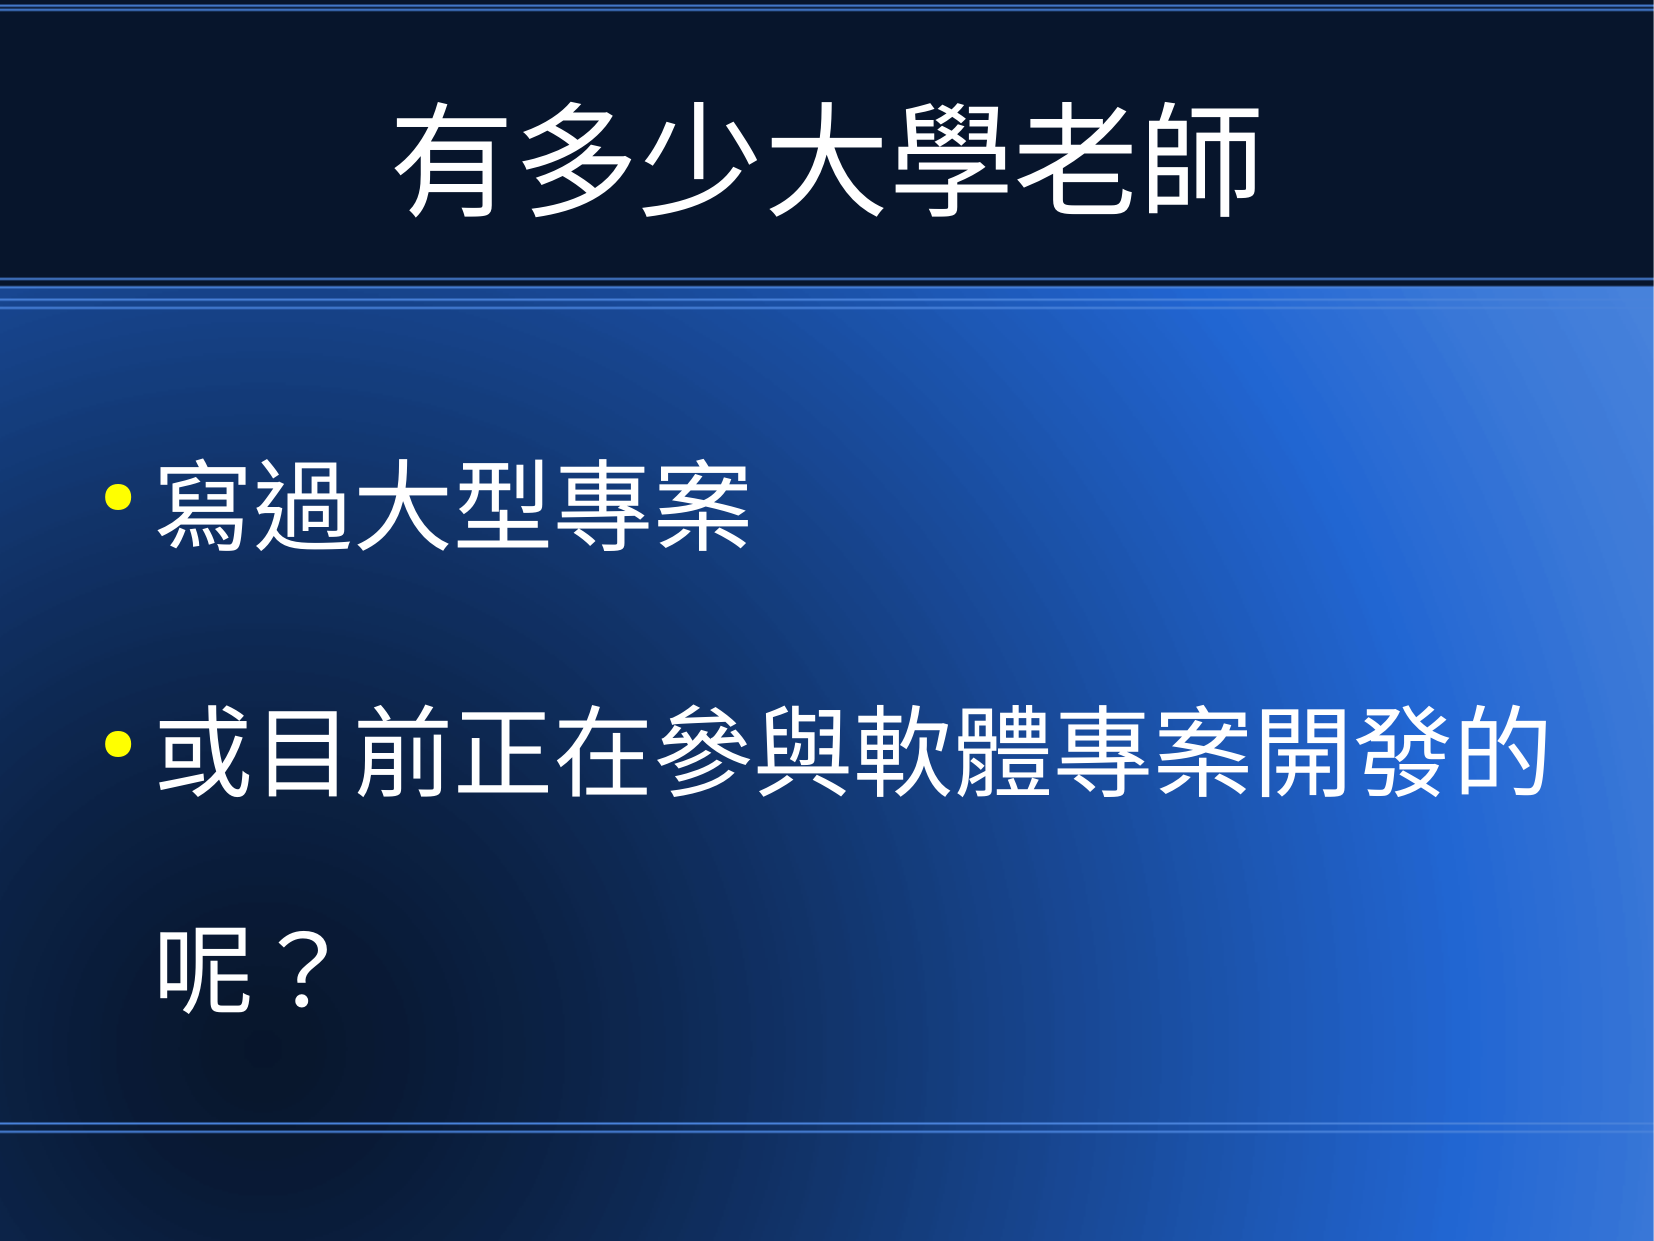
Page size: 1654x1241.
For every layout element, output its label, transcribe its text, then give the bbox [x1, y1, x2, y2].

picture [0, 0, 1654, 1241]
list 寫過大型專案 或目前正在參與軟體專案開發的呢？ [82, 355, 1571, 1241]
title 有多少大學老師 [82, 49, 1571, 257]
